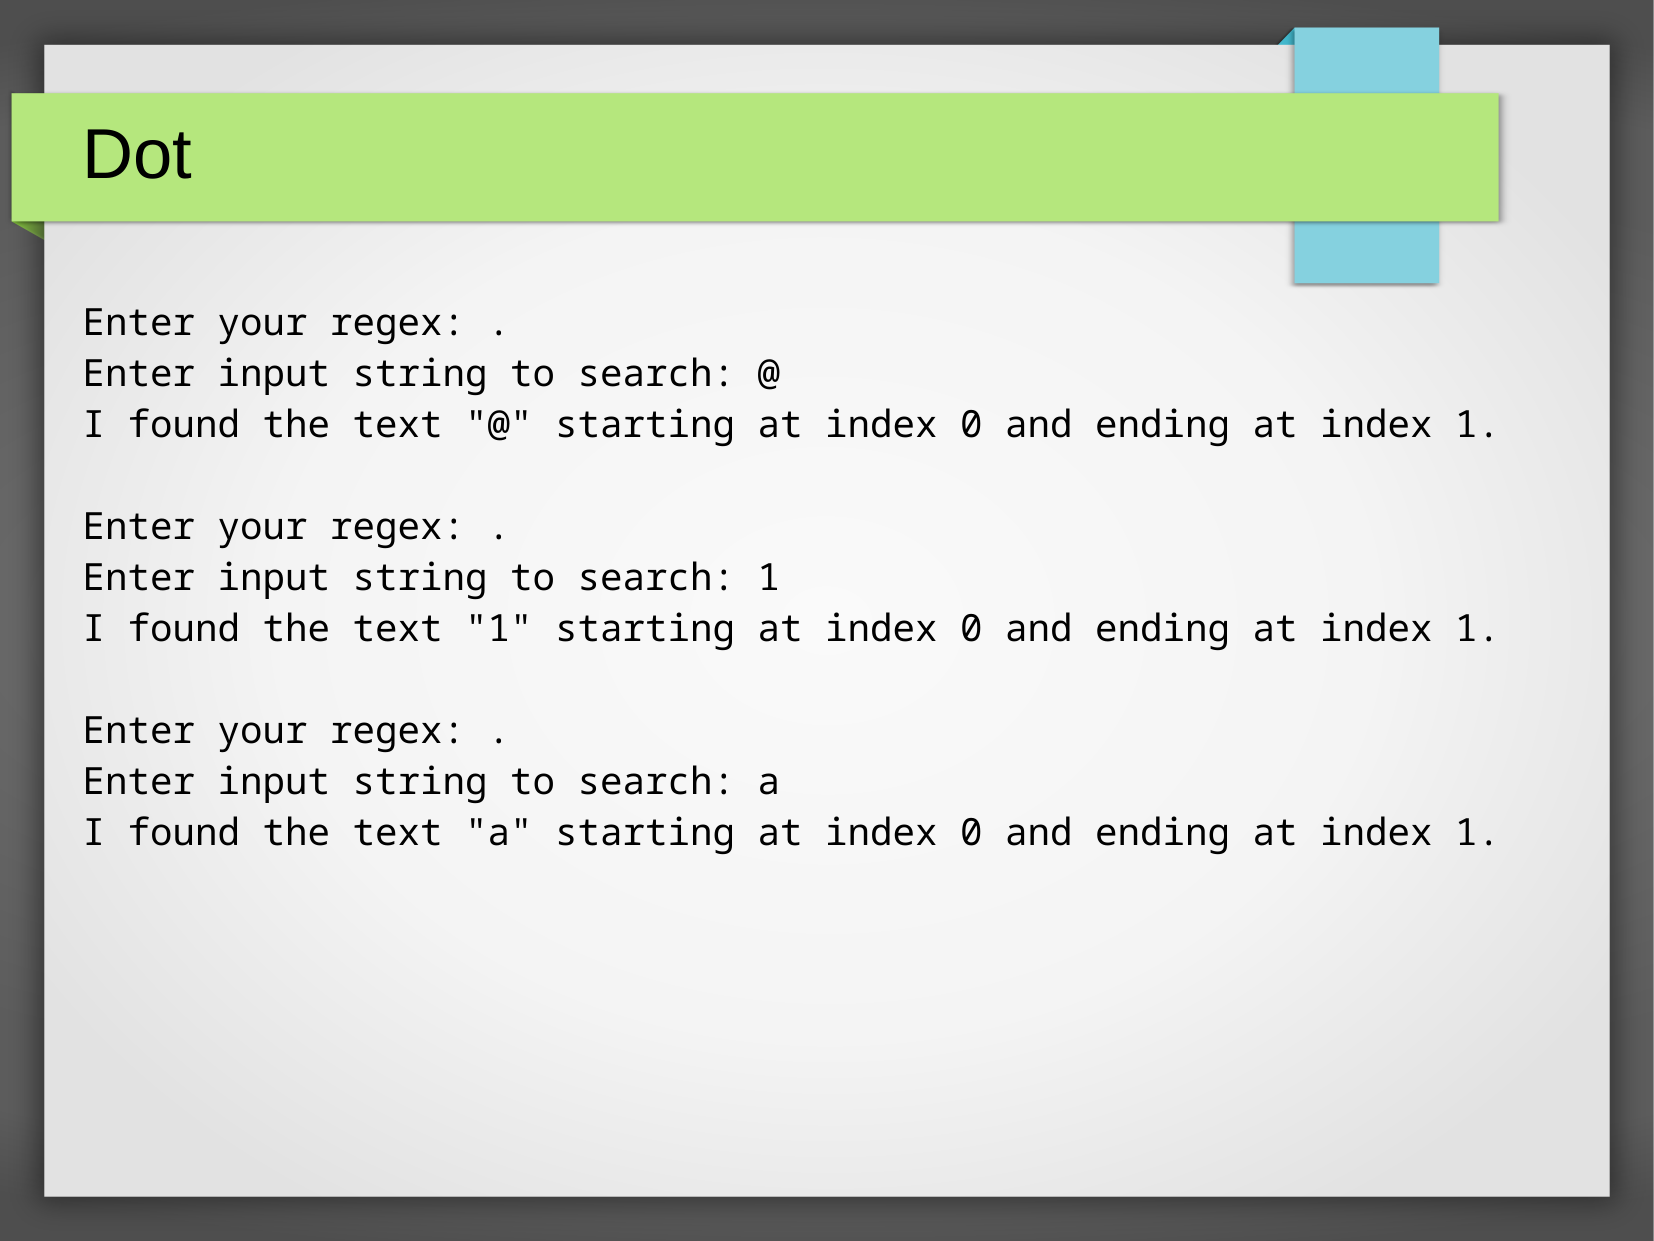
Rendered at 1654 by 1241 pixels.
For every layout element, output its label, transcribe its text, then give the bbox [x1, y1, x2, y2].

title Dot [82, 94, 1264, 213]
list Enter your regex: . Enter input string to search: @ I found the text "@" starting at index 0 and ending at index 1. Enter your regex: . Enter input string to search: 1 I found the text "1" starting at index 0 and ending at index 1. Enter your regex: . Enter input string to search: a I found the text "a" starting at index 0 and ending at index 1. [82, 295, 1571, 1015]
picture [0, 0, 1654, 1241]
